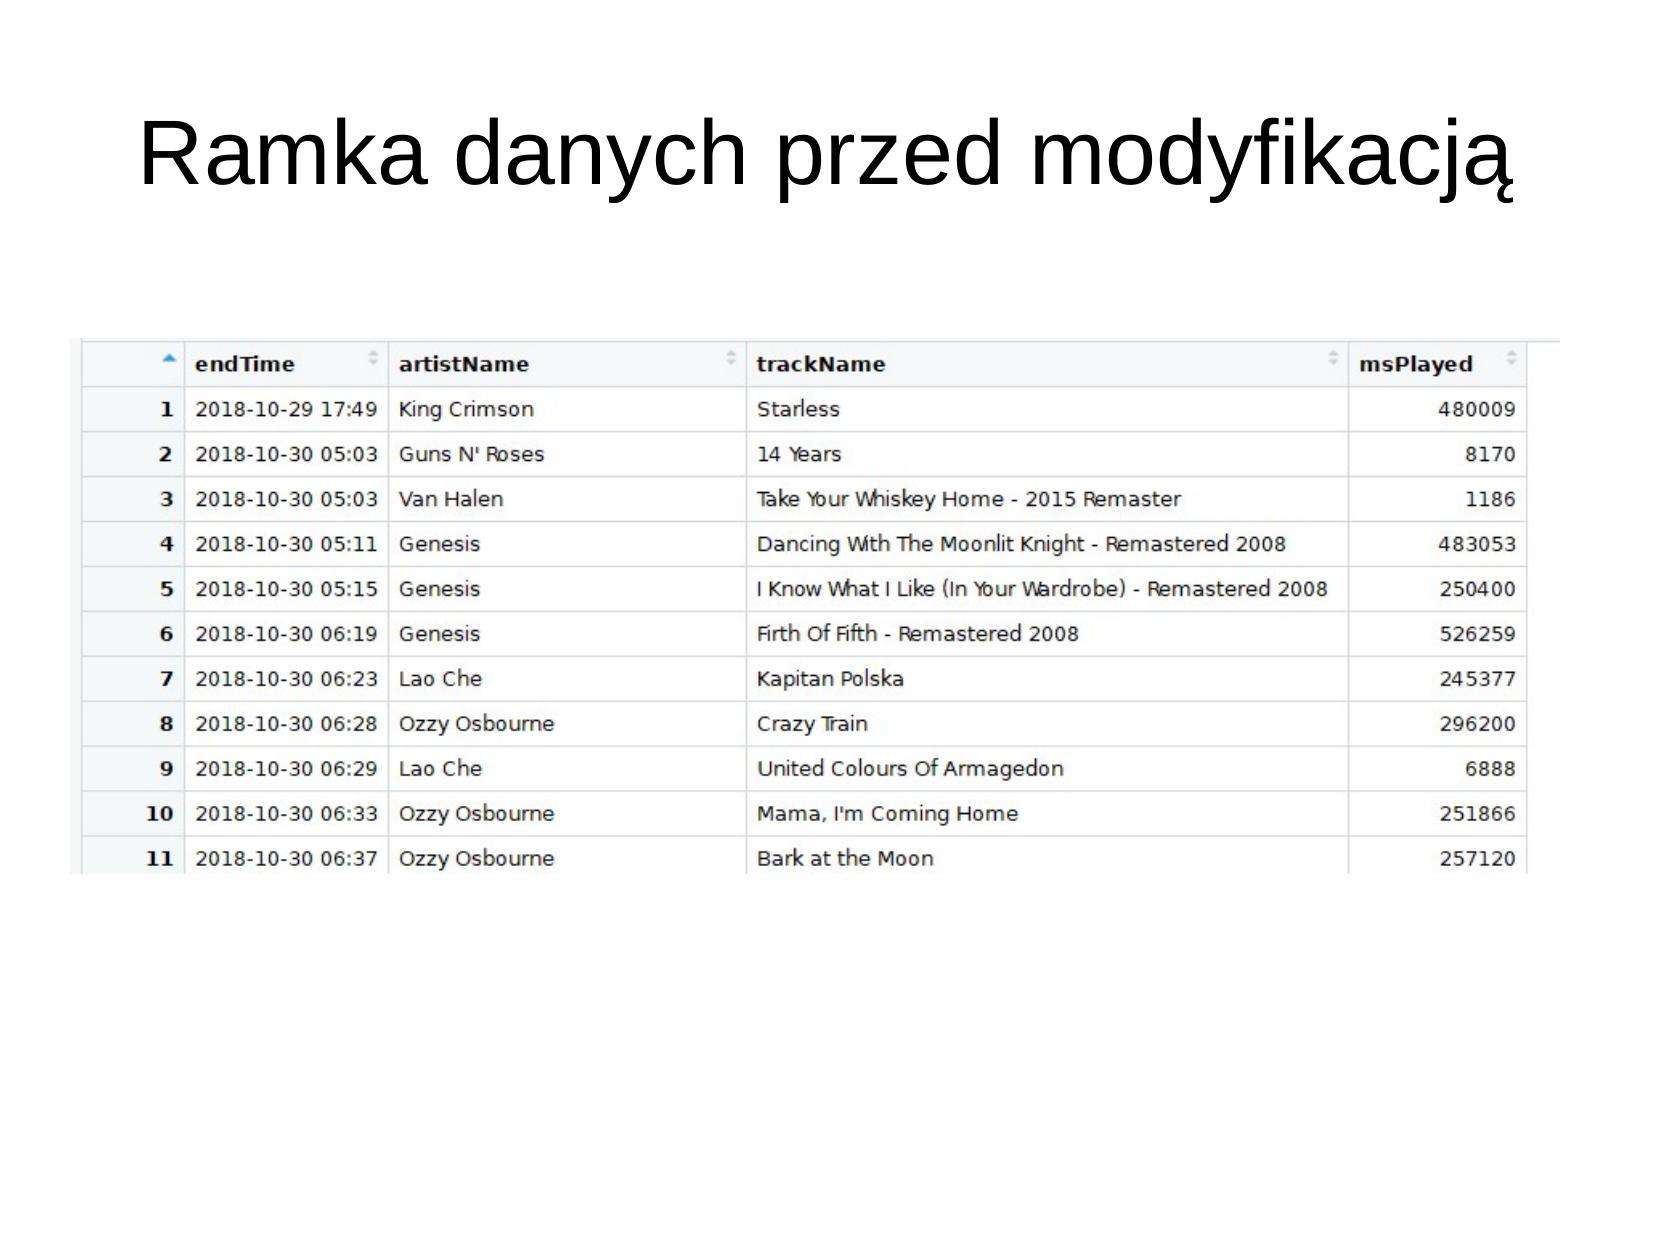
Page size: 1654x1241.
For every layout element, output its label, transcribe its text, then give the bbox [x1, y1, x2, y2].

title Ramka danych przed modyfikacją [82, 49, 1571, 257]
picture [70, 338, 1560, 875]
